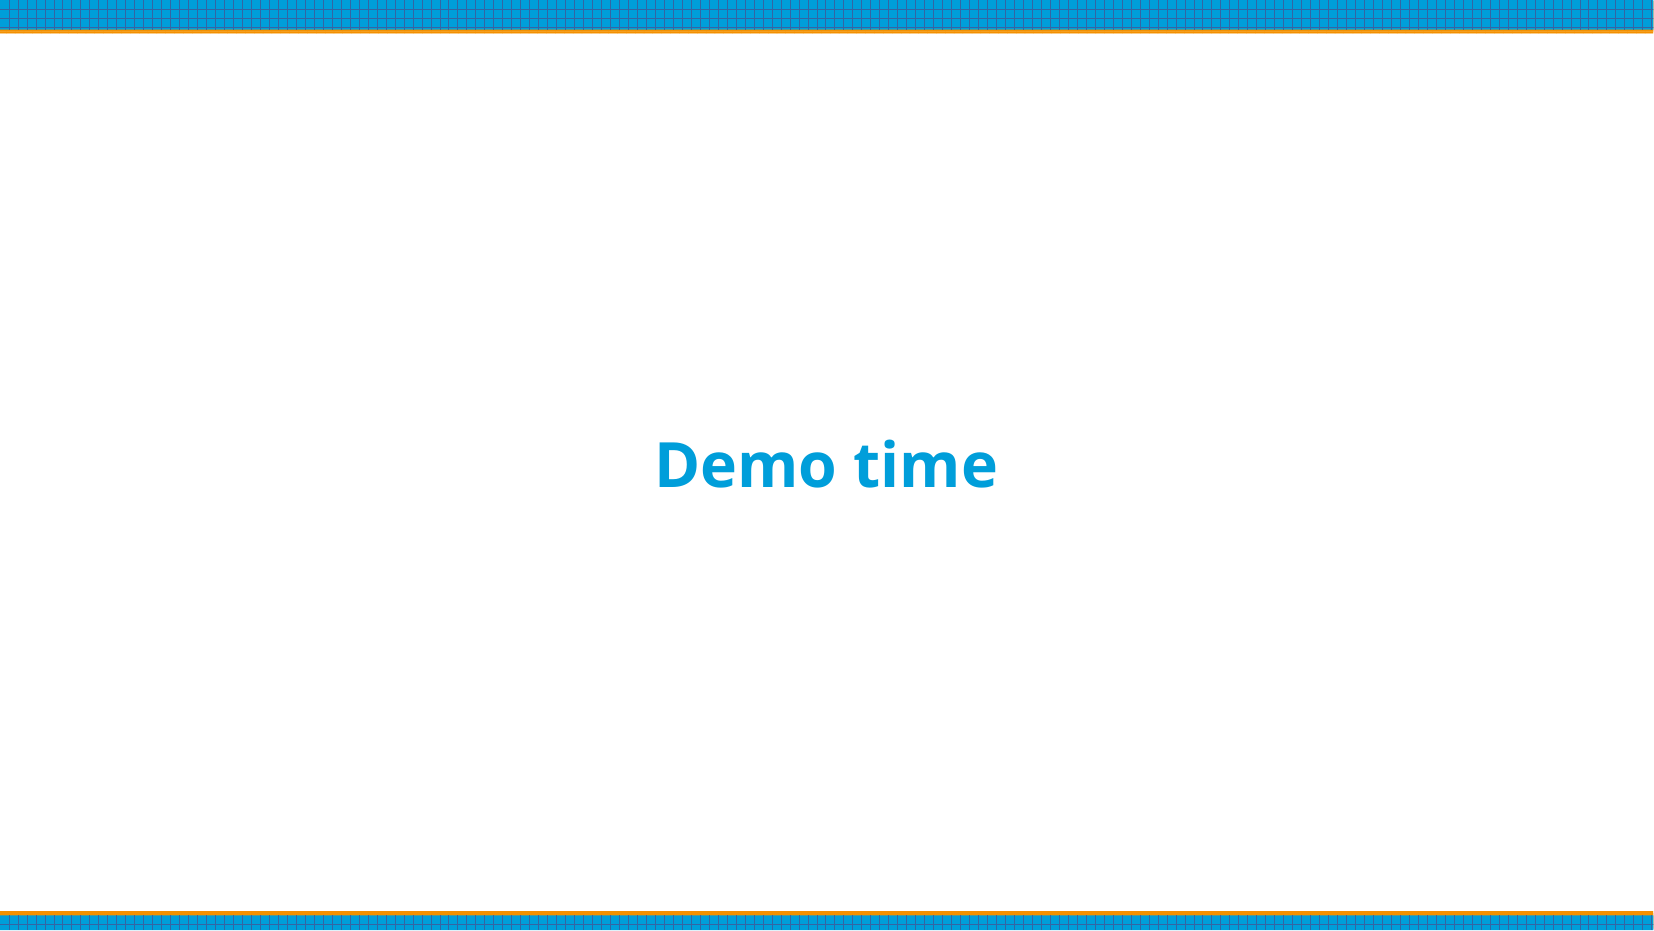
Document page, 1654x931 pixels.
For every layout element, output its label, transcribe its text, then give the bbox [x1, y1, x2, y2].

subtitle Demo time [82, 103, 1571, 824]
